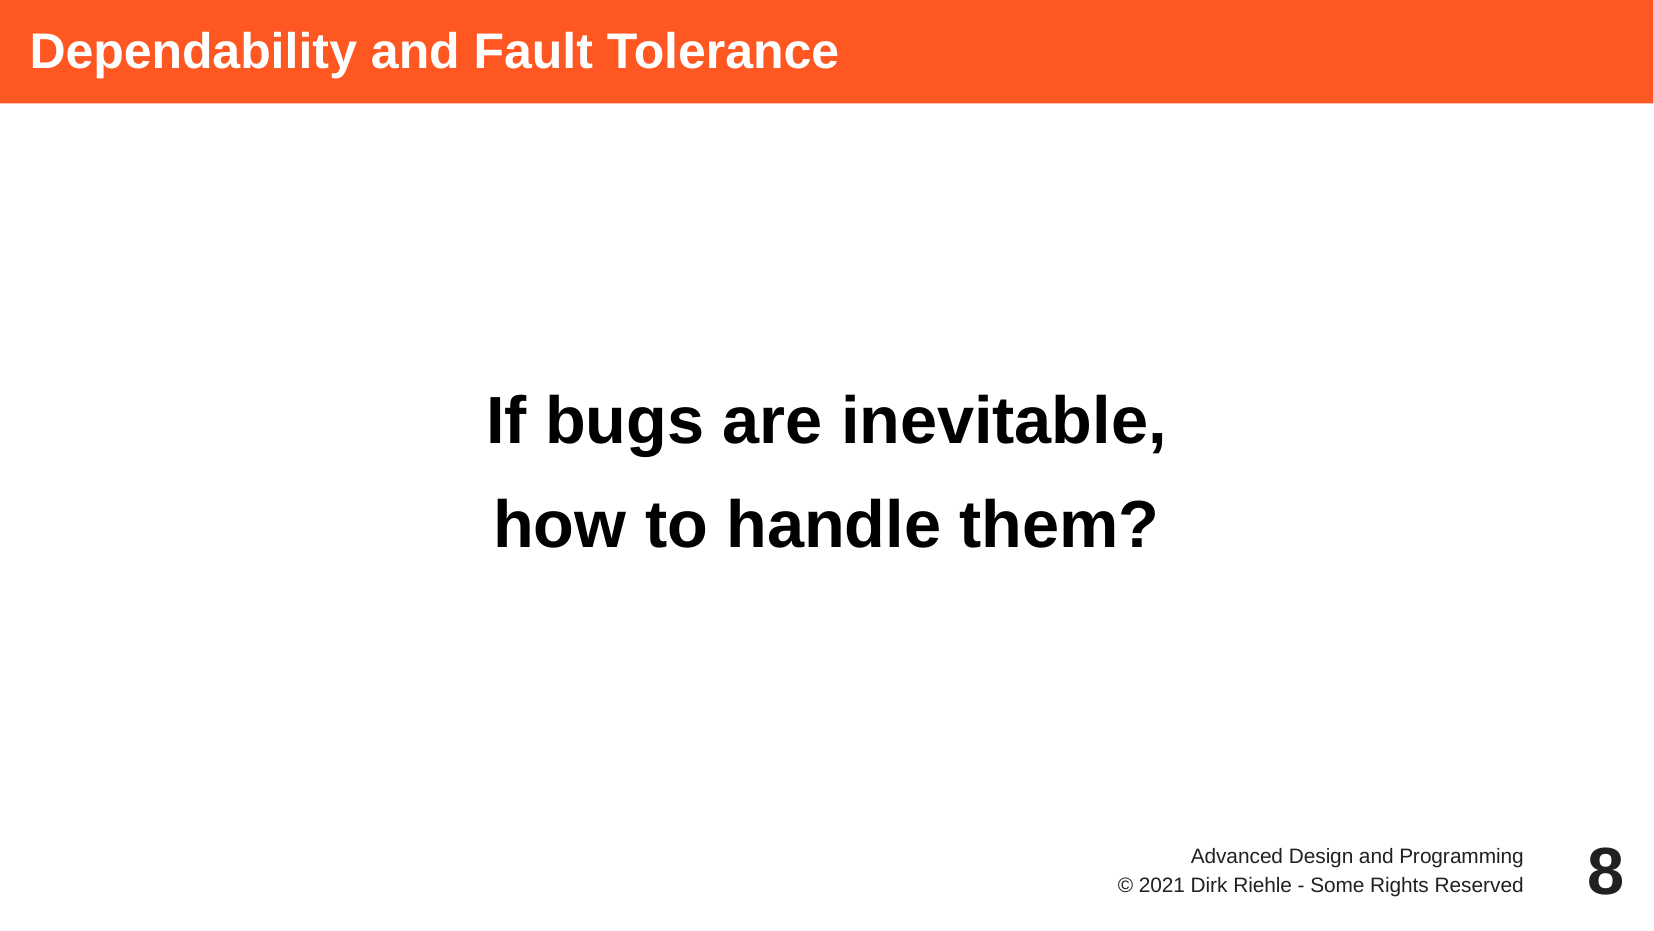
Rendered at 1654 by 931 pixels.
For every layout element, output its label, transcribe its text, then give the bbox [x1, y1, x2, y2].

title Dependability and Fault Tolerance [0, 0, 1654, 104]
subtitle If bugs are inevitable, how to handle them? [29, 132, 1625, 813]
